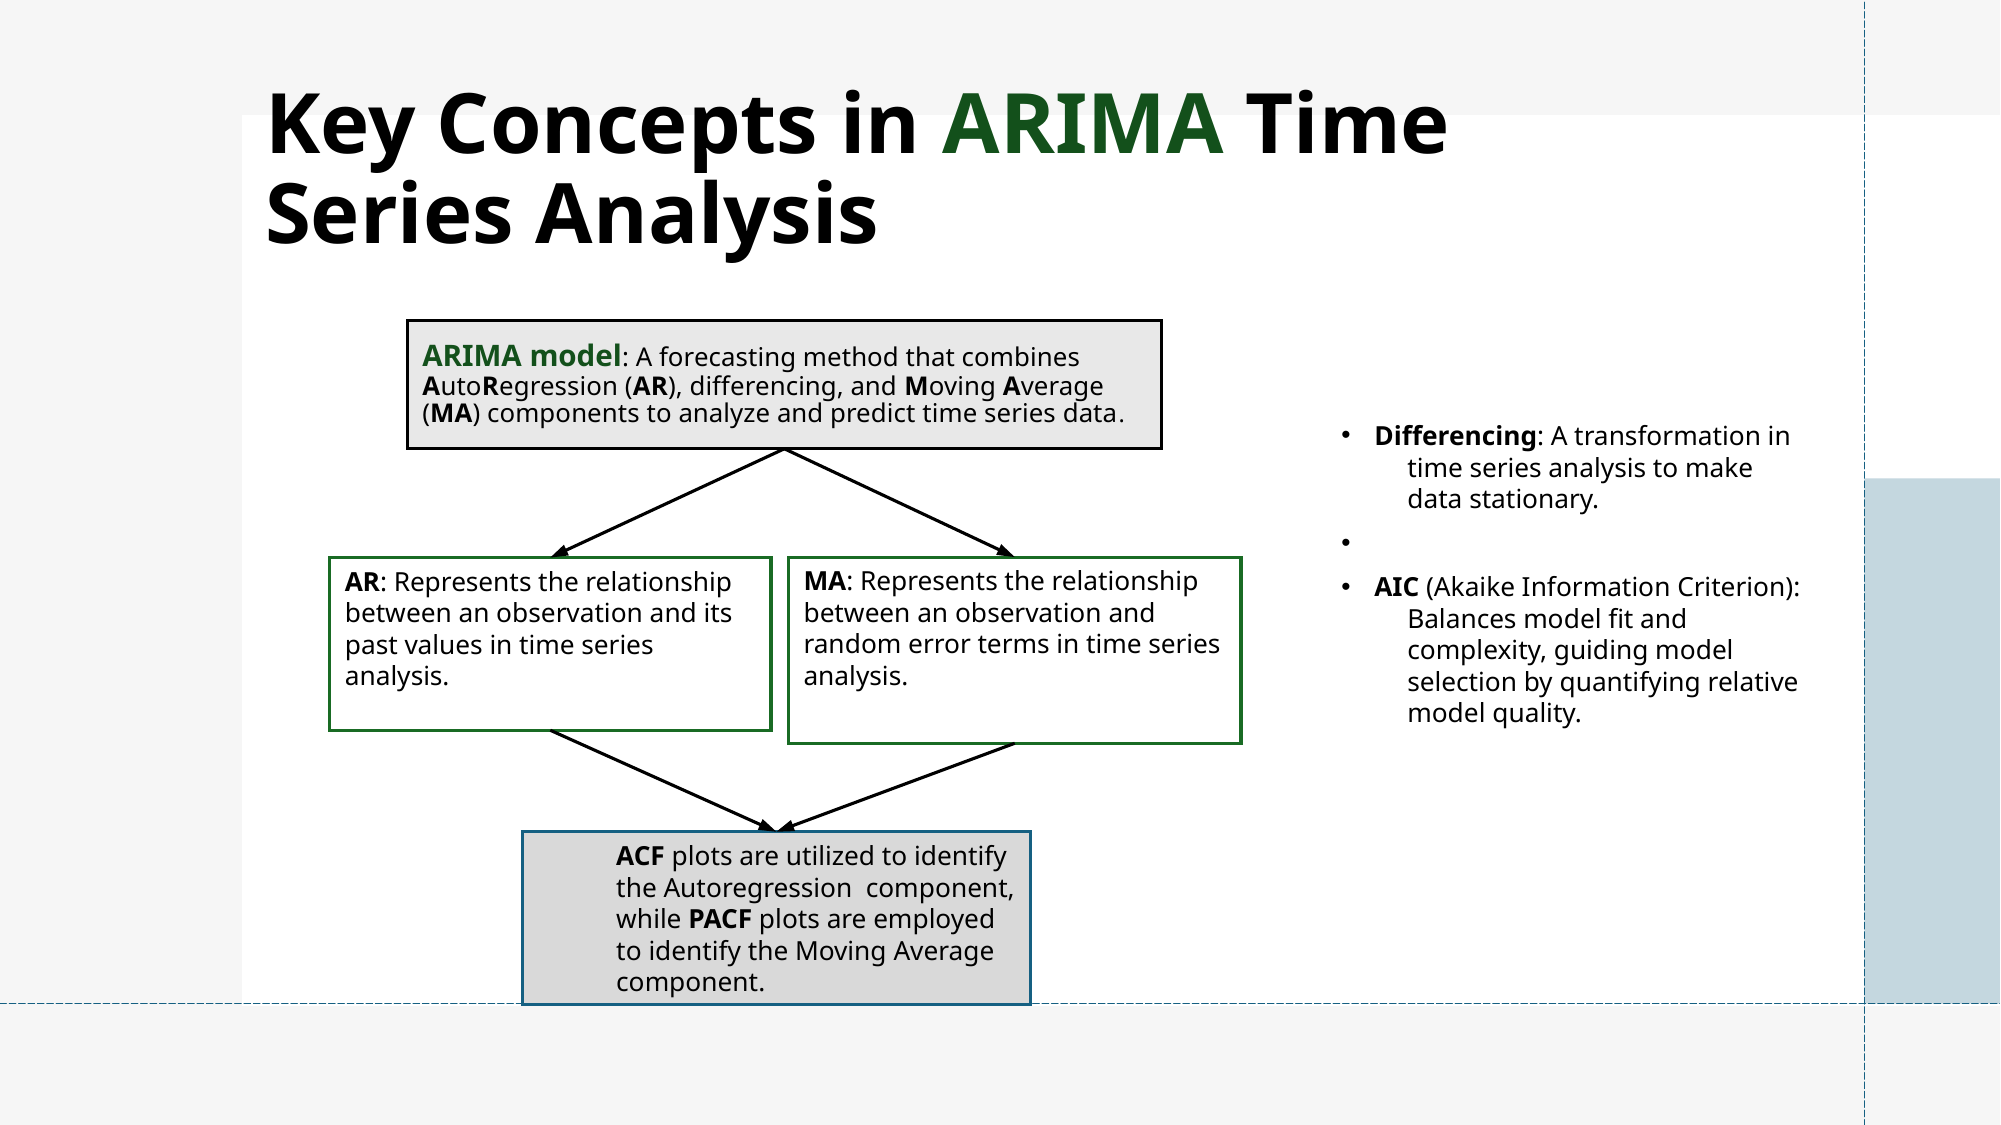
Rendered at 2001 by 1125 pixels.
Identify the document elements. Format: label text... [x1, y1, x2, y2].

text_box [0, 0, 2000, 1125]
title Key Concepts in ARIMA Time Series Analysis [250, 48, 1475, 270]
text_box Differencing: A transformation in time series analysis to make data stationary. AIC (Akaike Information Criterion): Balances model fit and complexity, guiding model selection by quantifying relative model quality. [1247, 411, 1829, 733]
text_box AR: Represents the relationship between an observation and its past values in time series analysis. [329, 557, 772, 713]
text_box ACF plots are utilized to identify the Autoregression component, while PACF plots are employed to identify the Moving Average component. [522, 831, 1031, 975]
text_box MA: Represents the relationship between an observation and random error terms in time series analysis. [788, 557, 1241, 714]
text_box ARIMA model: A forecasting method that combines AutoRegression (AR), differencing, and Moving Average (MA) components to analyze and predict time series data. [407, 320, 1162, 449]
